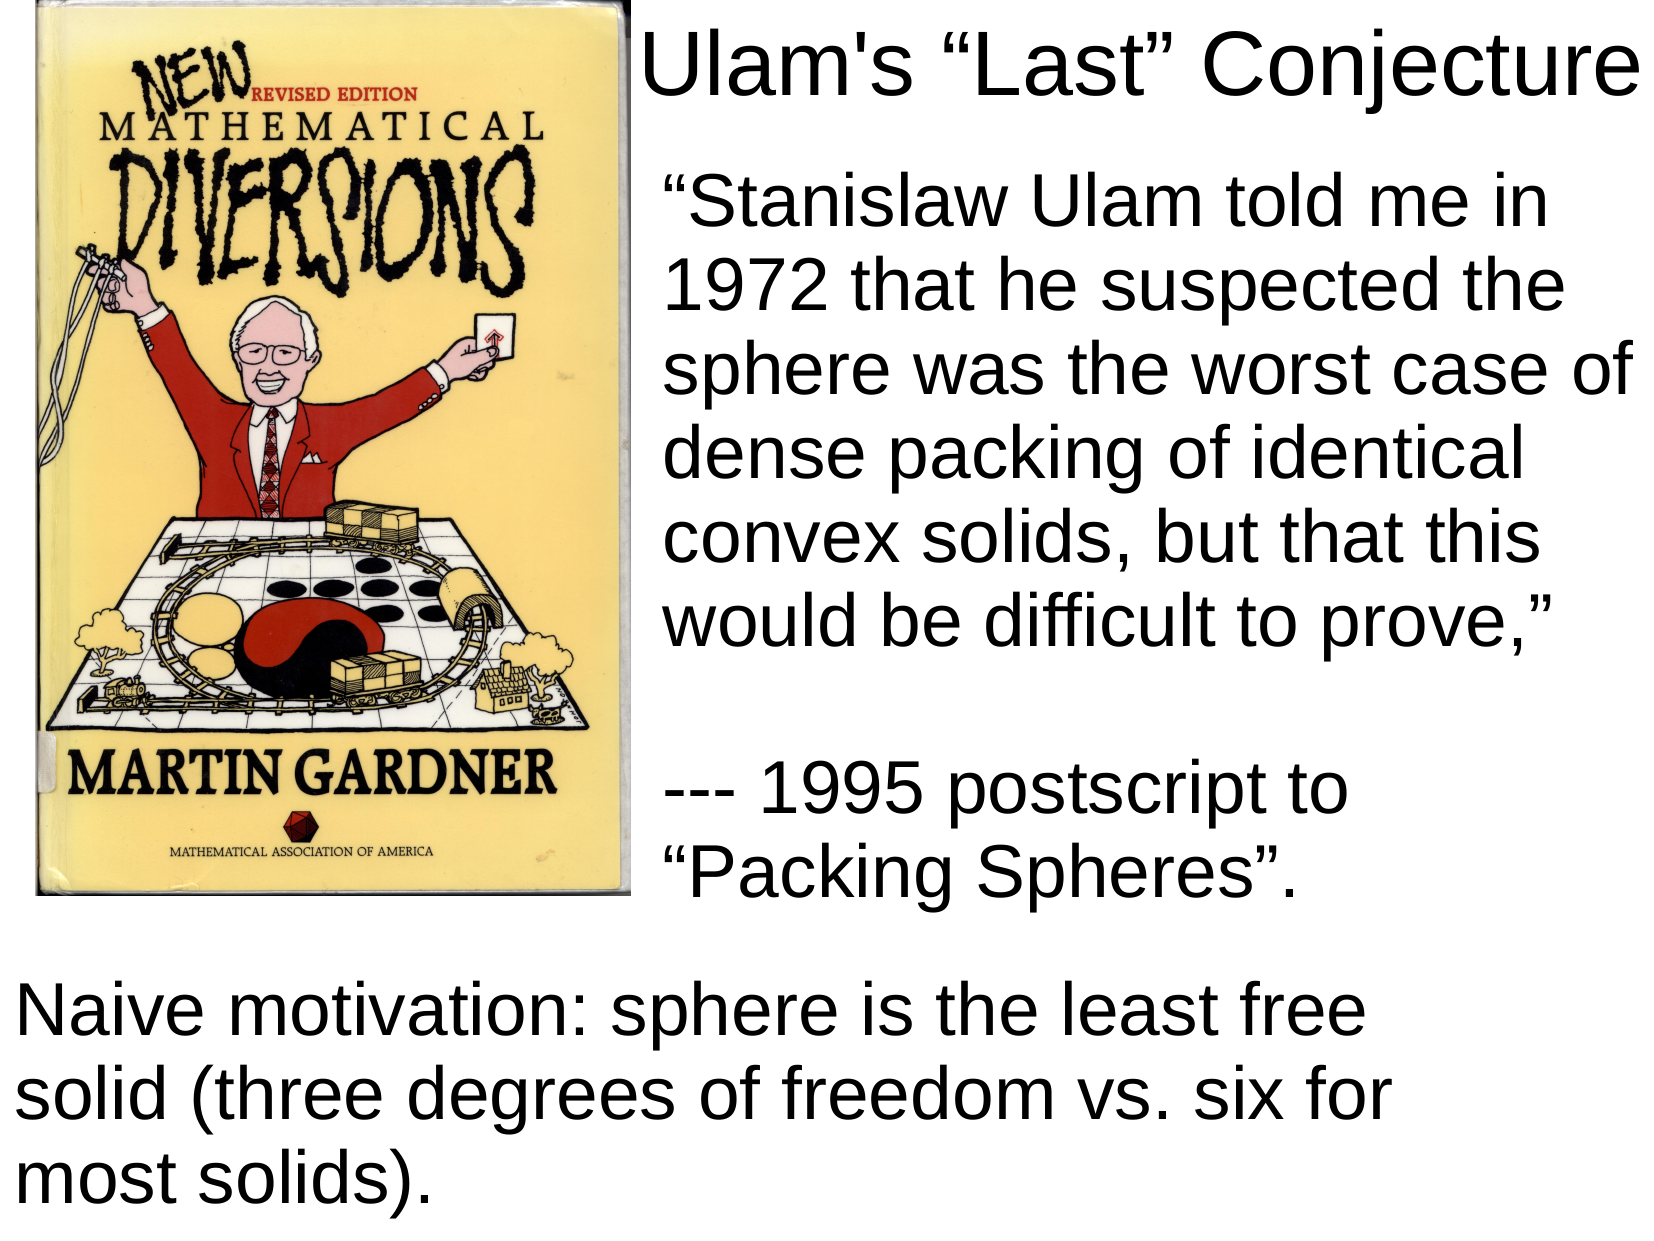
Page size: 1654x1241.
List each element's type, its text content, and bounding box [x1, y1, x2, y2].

picture [35, 0, 631, 896]
text_box Naive motivation: sphere is the least free solid (three degrees of freedom vs. six for most solids). [0, 960, 1561, 1231]
text_box “Stanislaw Ulam told me in 1972 that he suspected the sphere was the worst case of dense packing of identical convex solids, but that this would be difficult to prove,” --- 1995 postscript to “Packing Spheres”. [648, 226, 1650, 922]
text_box Ulam's “Last” Conjecture [623, 5, 1654, 226]
